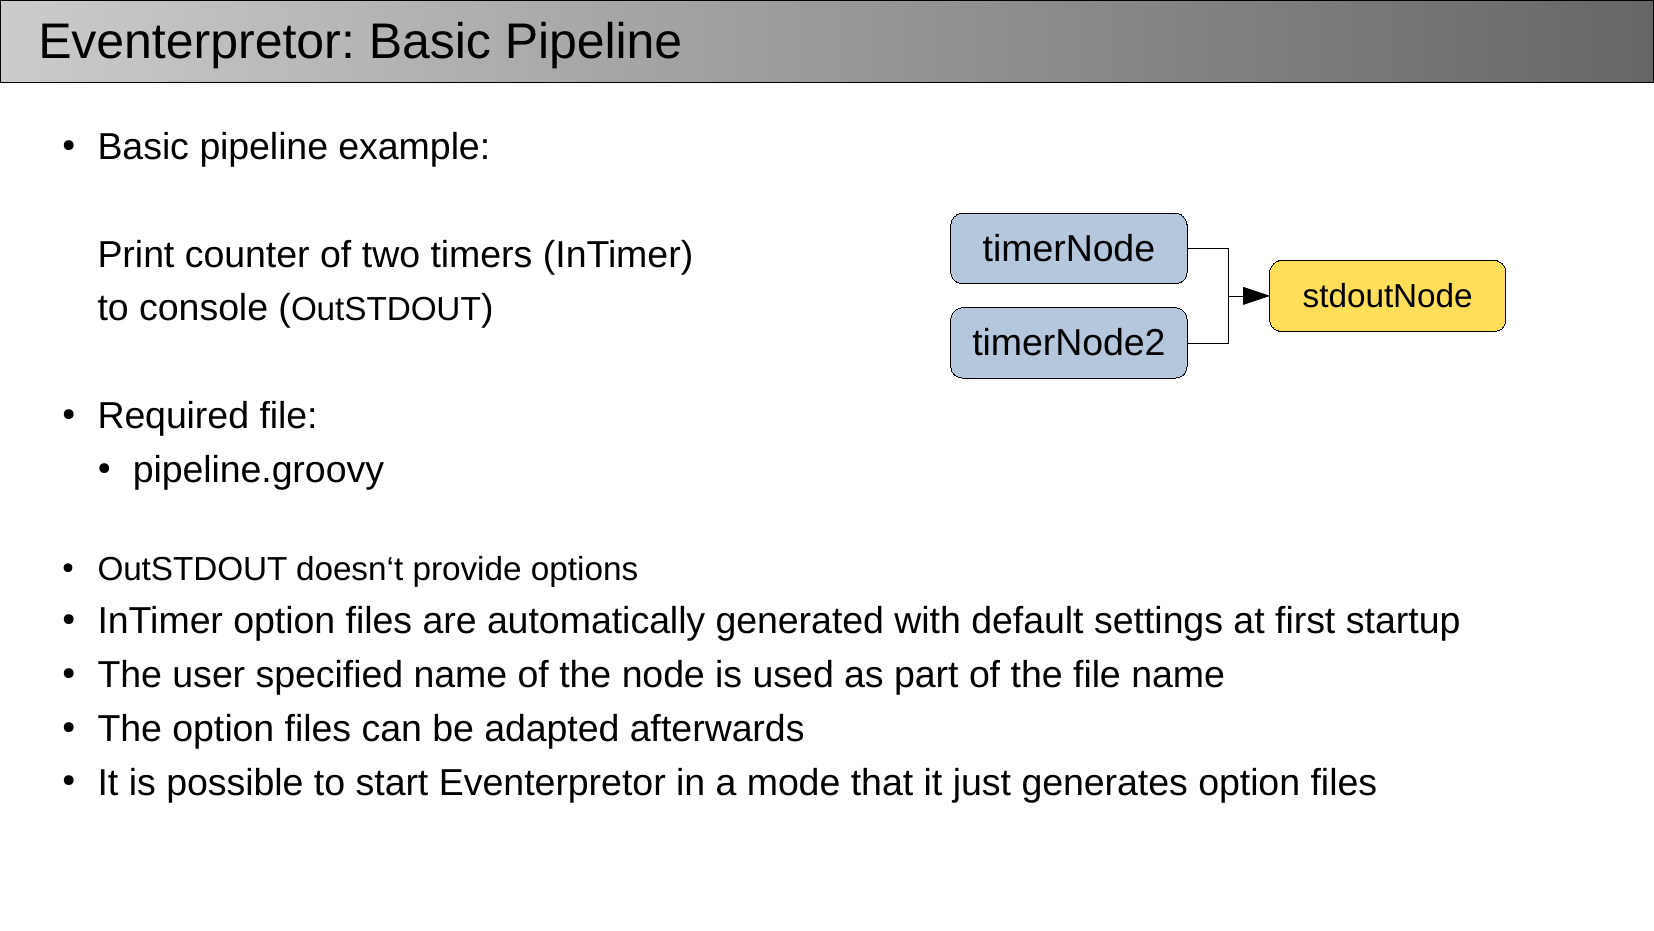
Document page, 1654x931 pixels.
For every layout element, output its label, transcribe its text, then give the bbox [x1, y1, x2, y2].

text_box timerNode2 [950, 307, 1188, 379]
text_box Eventerpretor: Basic Pipeline [23, 5, 1630, 77]
text_box Basic pipeline example: Print counter of two timers (InTimer) to console (OutSTDOUT) Required file: pipeline.groovy OutSTDOUT doesn‘t provide options InTimer option files are automatically generated with default settings at first startup The user specified name of the node is used as part of the file name The option files can be adapted afterwards It is possible to start Eventerpretor in a mode that it just generates option files [47, 118, 1619, 811]
text_box stdoutNode [1269, 260, 1506, 332]
text_box timerNode [950, 213, 1188, 284]
text_box [0, 0, 1654, 83]
